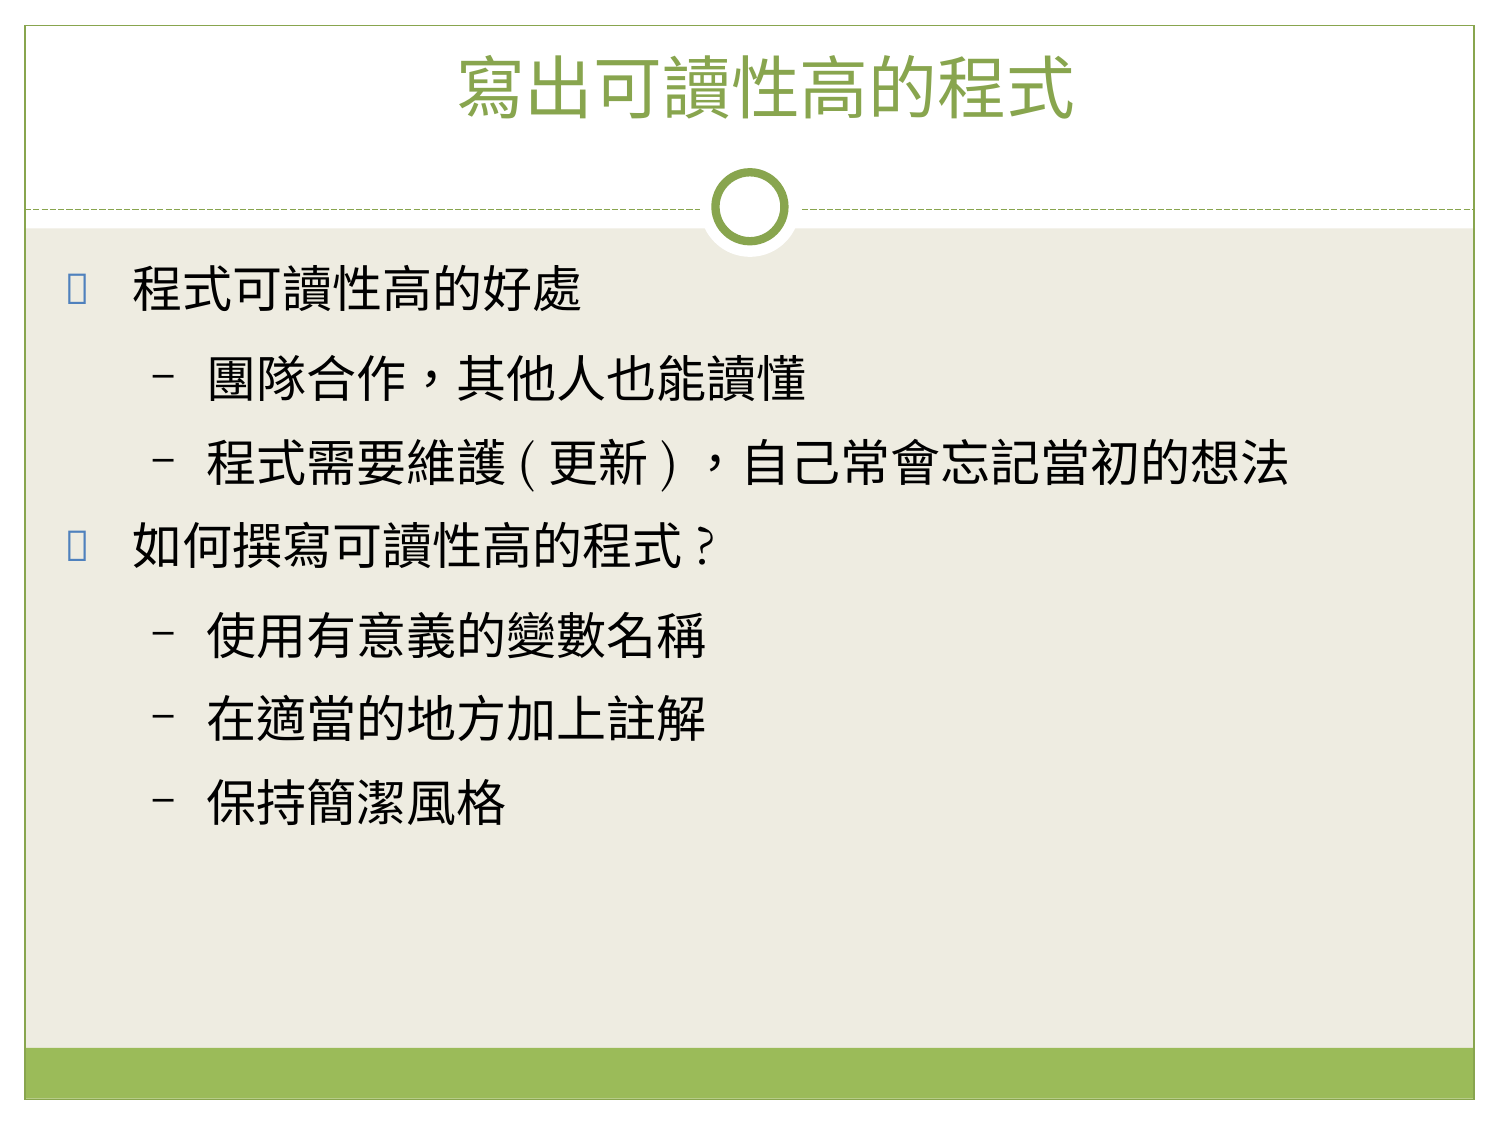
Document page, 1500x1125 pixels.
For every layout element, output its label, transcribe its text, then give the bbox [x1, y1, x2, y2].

title 寫出可讀性高的程式 [49, 37, 1450, 162]
list 程式可讀性高的好處 團隊合作，其他人也能讀懂 程式需要維護(更新)，自己常會忘記當初的想法 如何撰寫可讀性高的程式? 使用有意義的變數名稱 在適當的地方加上註解 保持簡潔風格 [49, 250, 1445, 1001]
